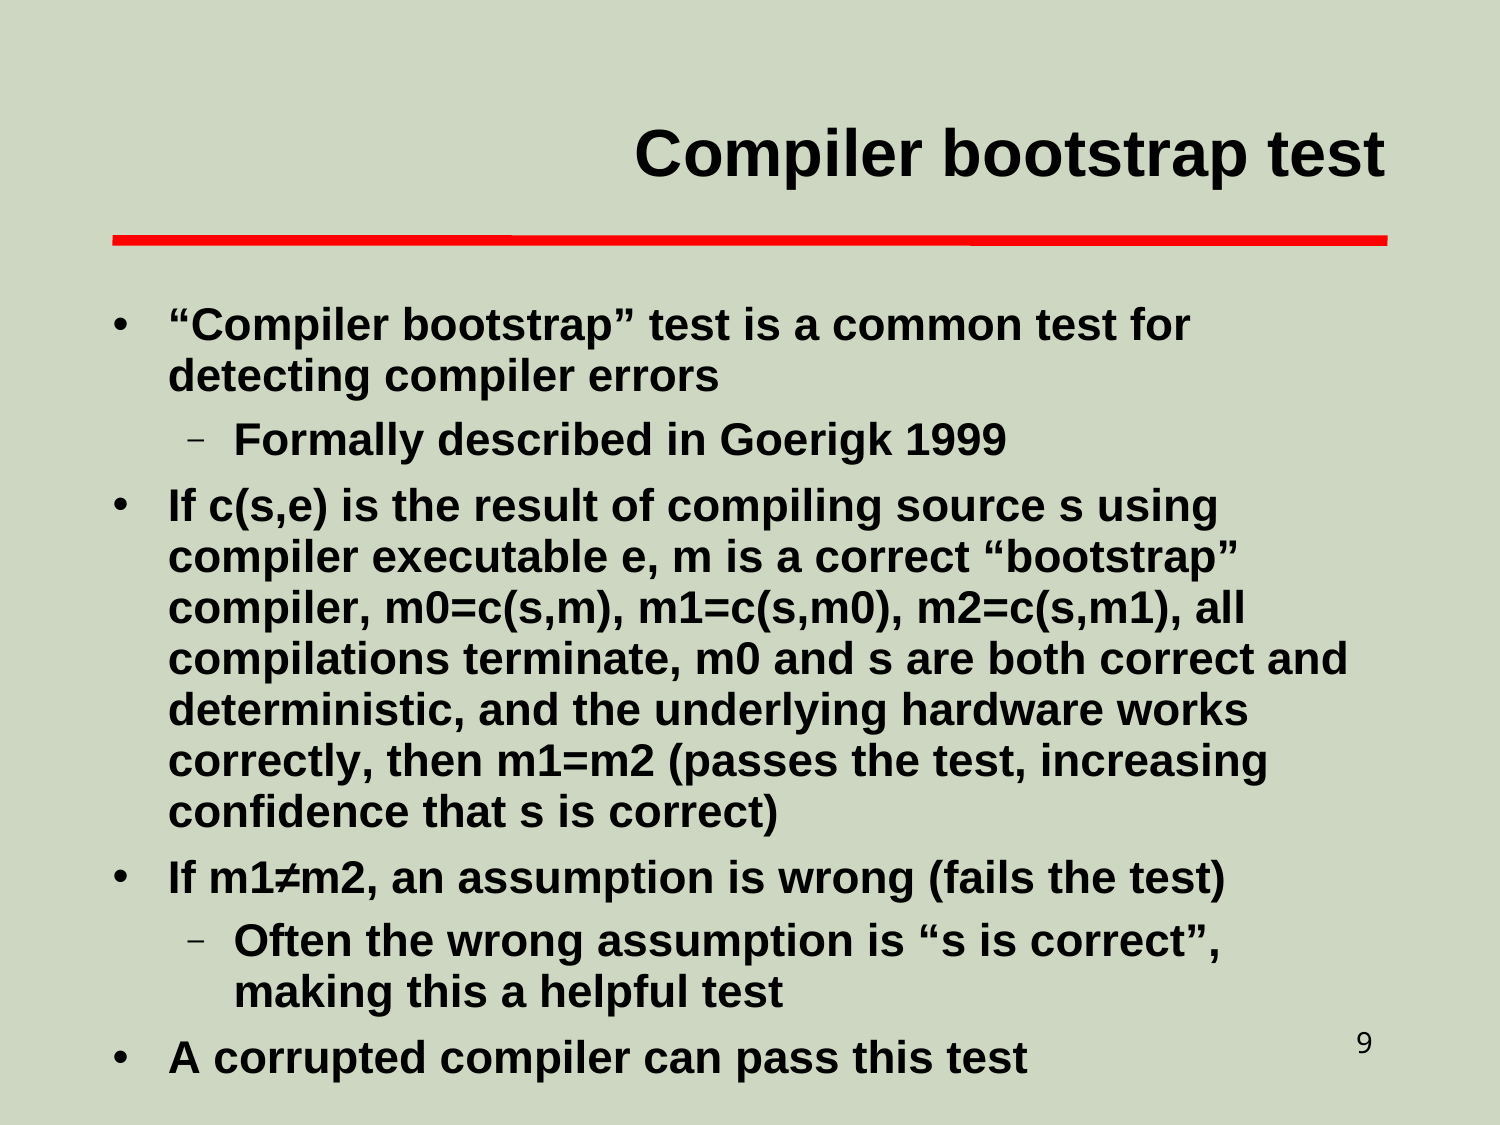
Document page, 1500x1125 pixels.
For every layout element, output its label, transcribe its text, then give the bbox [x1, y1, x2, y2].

title Compiler bootstrap test [124, 93, 1387, 216]
list “Compiler bootstrap” test is a common test for detecting compiler errors Formally described in Goerigk 1999 If c(s,e) is the result of compiling source s using compiler executable e, m is a correct “bootstrap” compiler, m0=c(s,m), m1=c(s,m0), m2=c(s,m1), all compilations terminate, m0 and s are both correct and deterministic, and the underlying hardware works correctly, then m1=m2 (passes the test, increasing confidence that s is correct) If m1≠m2, an assumption is wrong (fails the test) Often the wrong assumption is “s is correct”, making this a helpful test A corrupted compiler can pass this test [112, 299, 1387, 1099]
